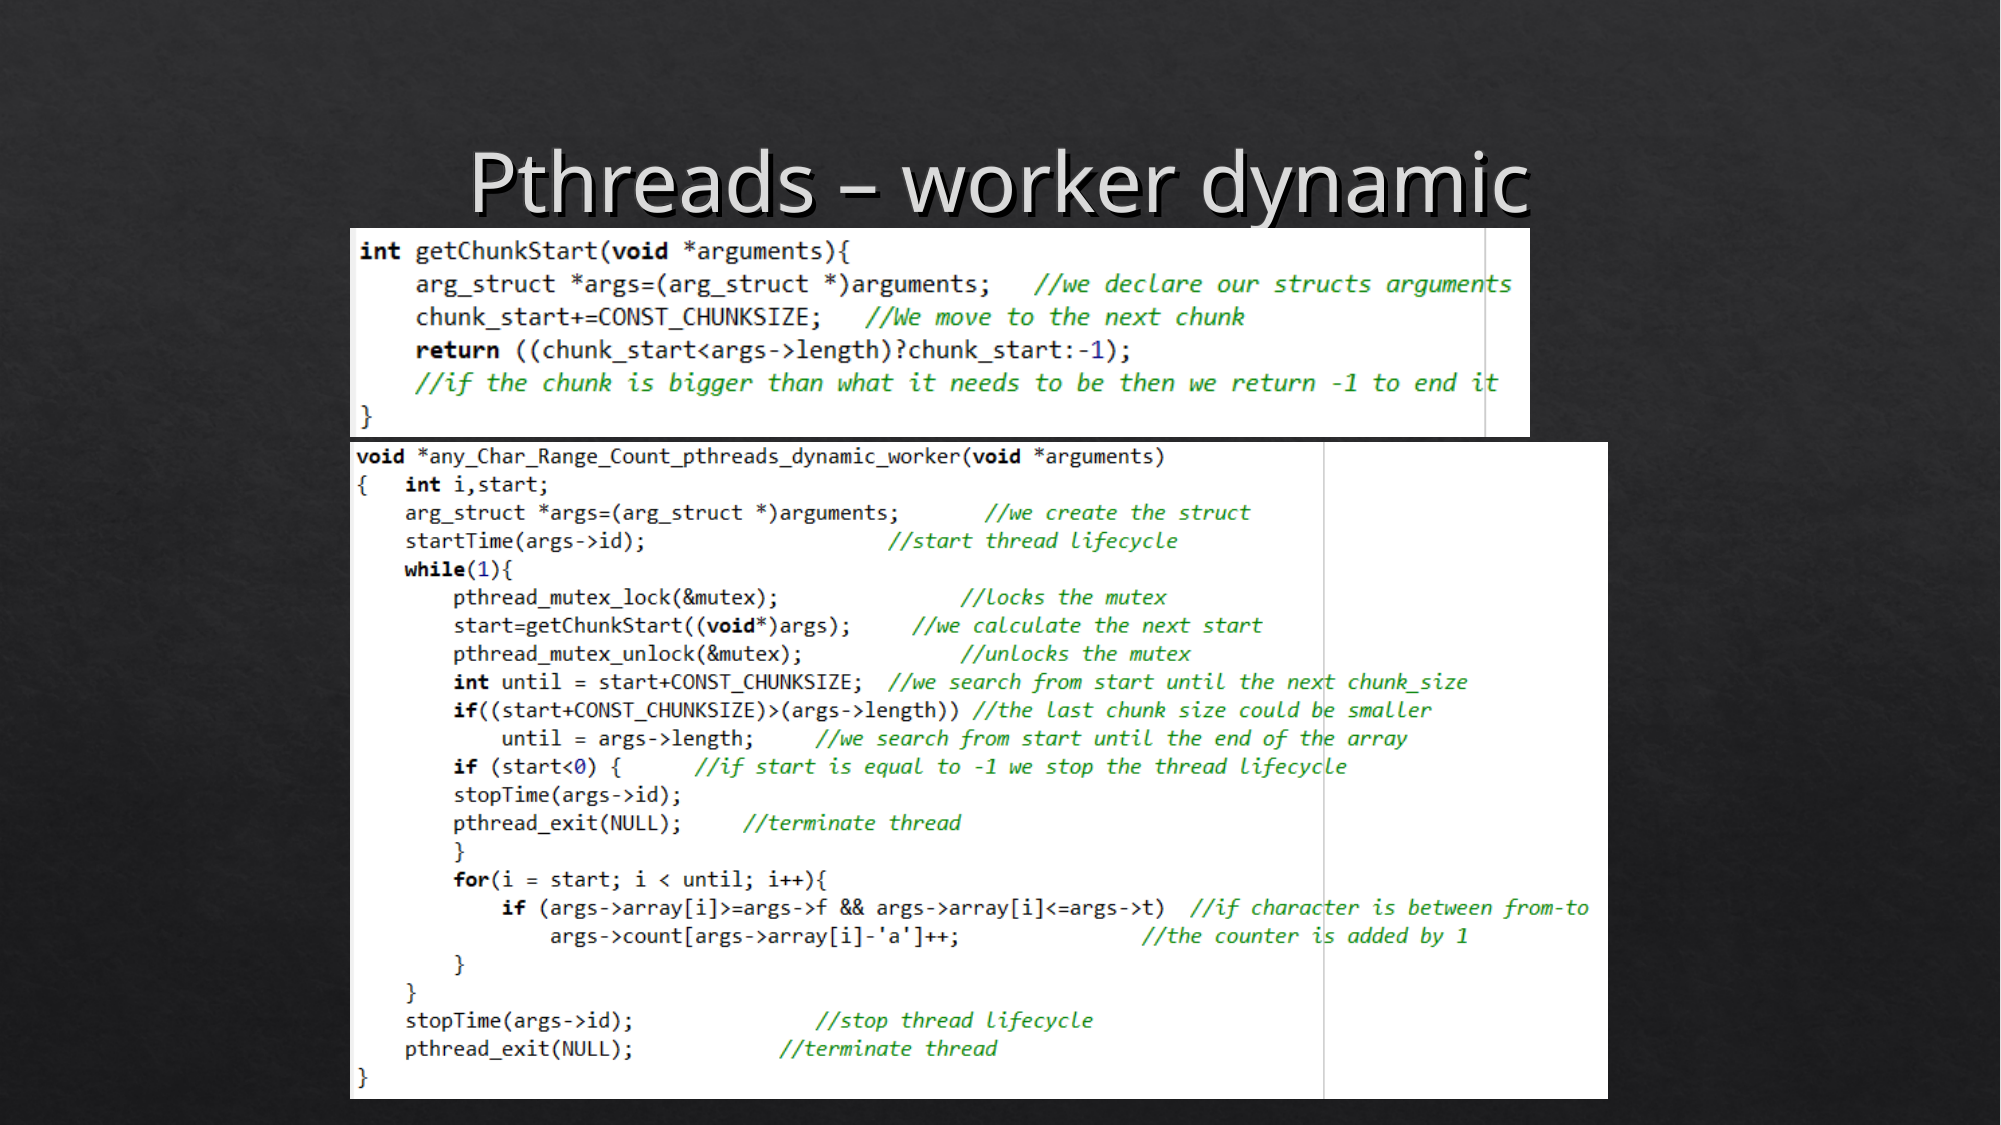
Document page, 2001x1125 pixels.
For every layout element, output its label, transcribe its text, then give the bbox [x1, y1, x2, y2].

picture [350, 229, 1530, 437]
title Pthreads – worker dynamic [149, 99, 1849, 260]
picture [350, 442, 1608, 1099]
